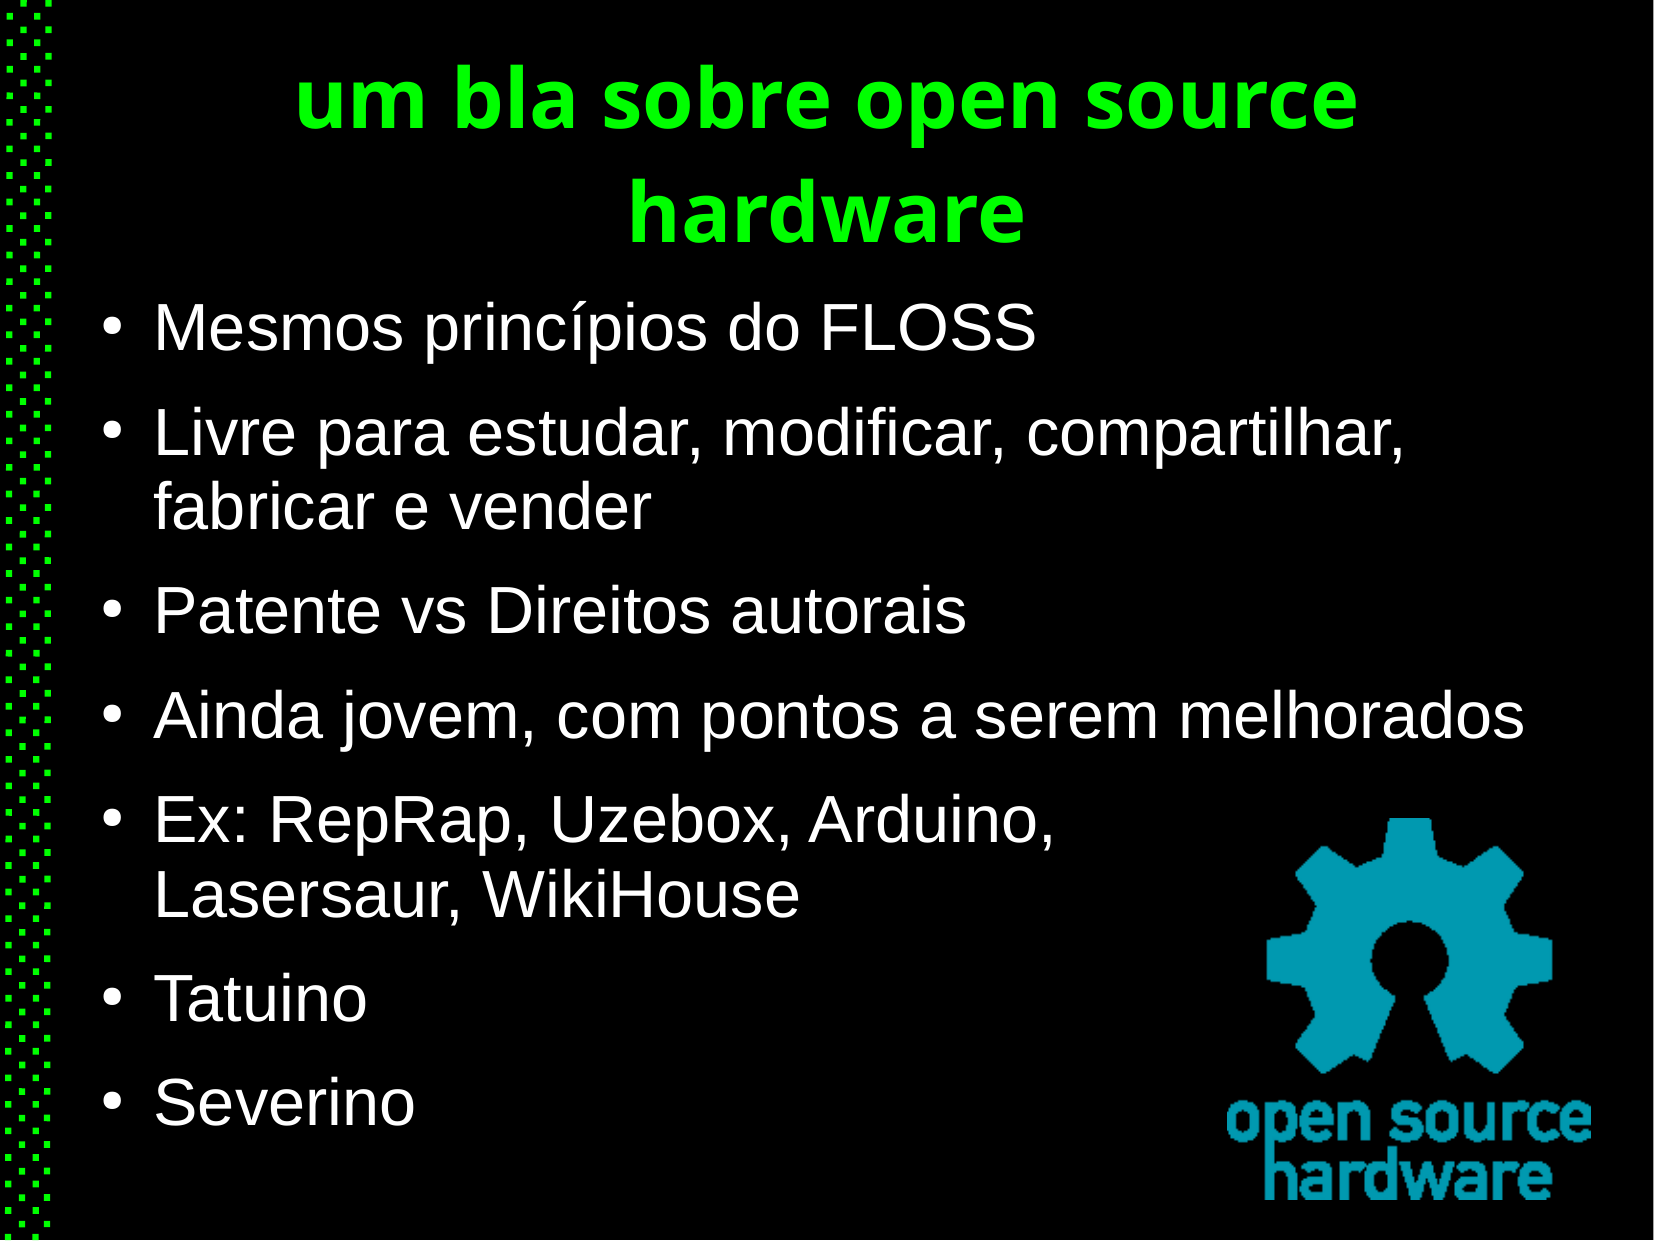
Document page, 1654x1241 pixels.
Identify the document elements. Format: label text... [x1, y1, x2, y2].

list Mesmos princípios do FLOSS Livre para estudar, modificar, compartilhar, fabricar e vender Patente vs Direitos autorais Ainda jovem, com pontos a serem melhorados Ex: RepRap, Uzebox, Arduino, Lasersaur, WikiHouse Tatuino Severino [82, 290, 1571, 1171]
title um bla sobre open source hardware [82, 27, 1571, 279]
picture [1227, 818, 1591, 1201]
